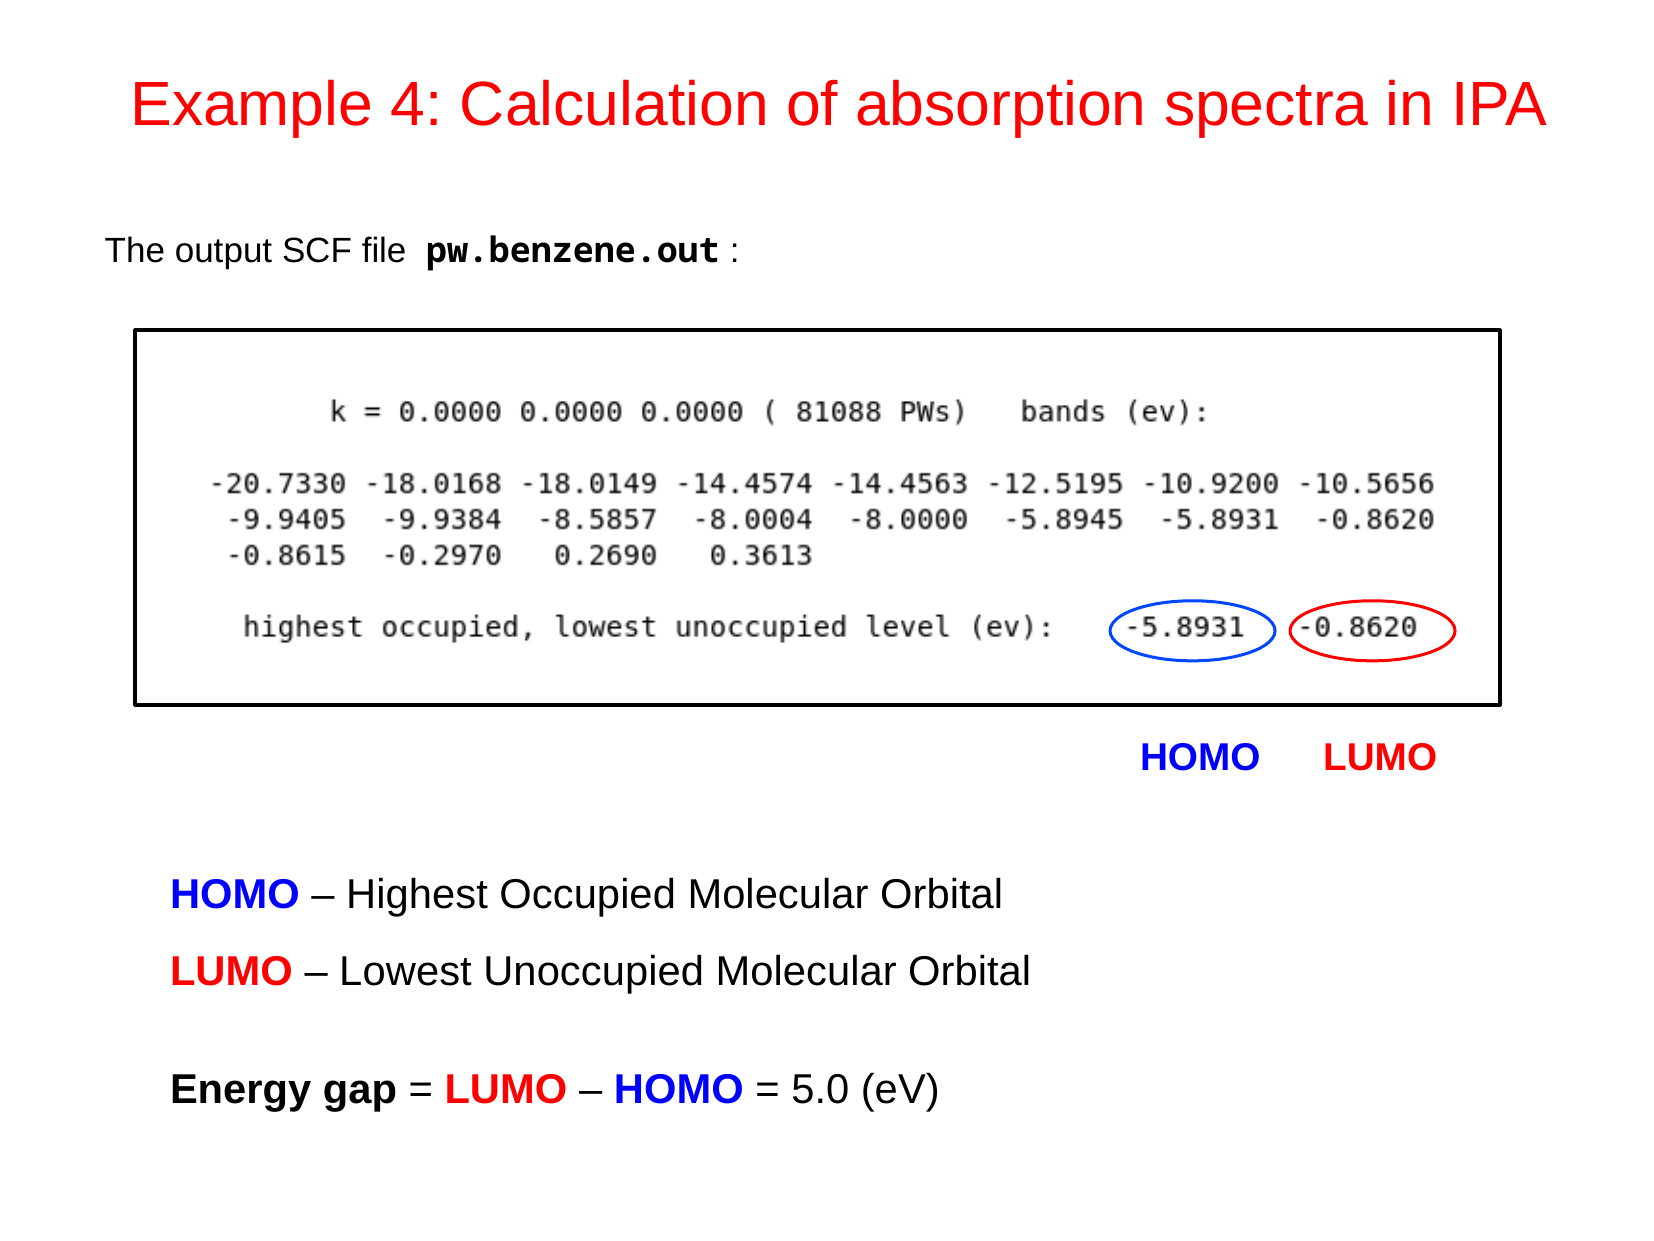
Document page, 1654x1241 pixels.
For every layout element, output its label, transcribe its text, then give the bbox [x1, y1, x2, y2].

picture [1292, 603, 1453, 659]
list HOMO – Highest Occupied Molecular Orbital [99, 870, 1420, 947]
list LUMO [1257, 735, 1543, 823]
list The output SCF file pw.benzene.out : [45, 225, 889, 313]
list Energy gap = LUMO – HOMO = 5.0 (eV) [99, 1065, 1420, 1153]
title Example 4: Calculation of absorption spectra in IPA [84, 32, 1573, 175]
list LUMO – Lowest Unoccupied Molecular Orbital [99, 947, 1420, 1035]
list HOMO [1074, 735, 1257, 823]
picture [161, 382, 1497, 661]
picture [1112, 603, 1273, 659]
